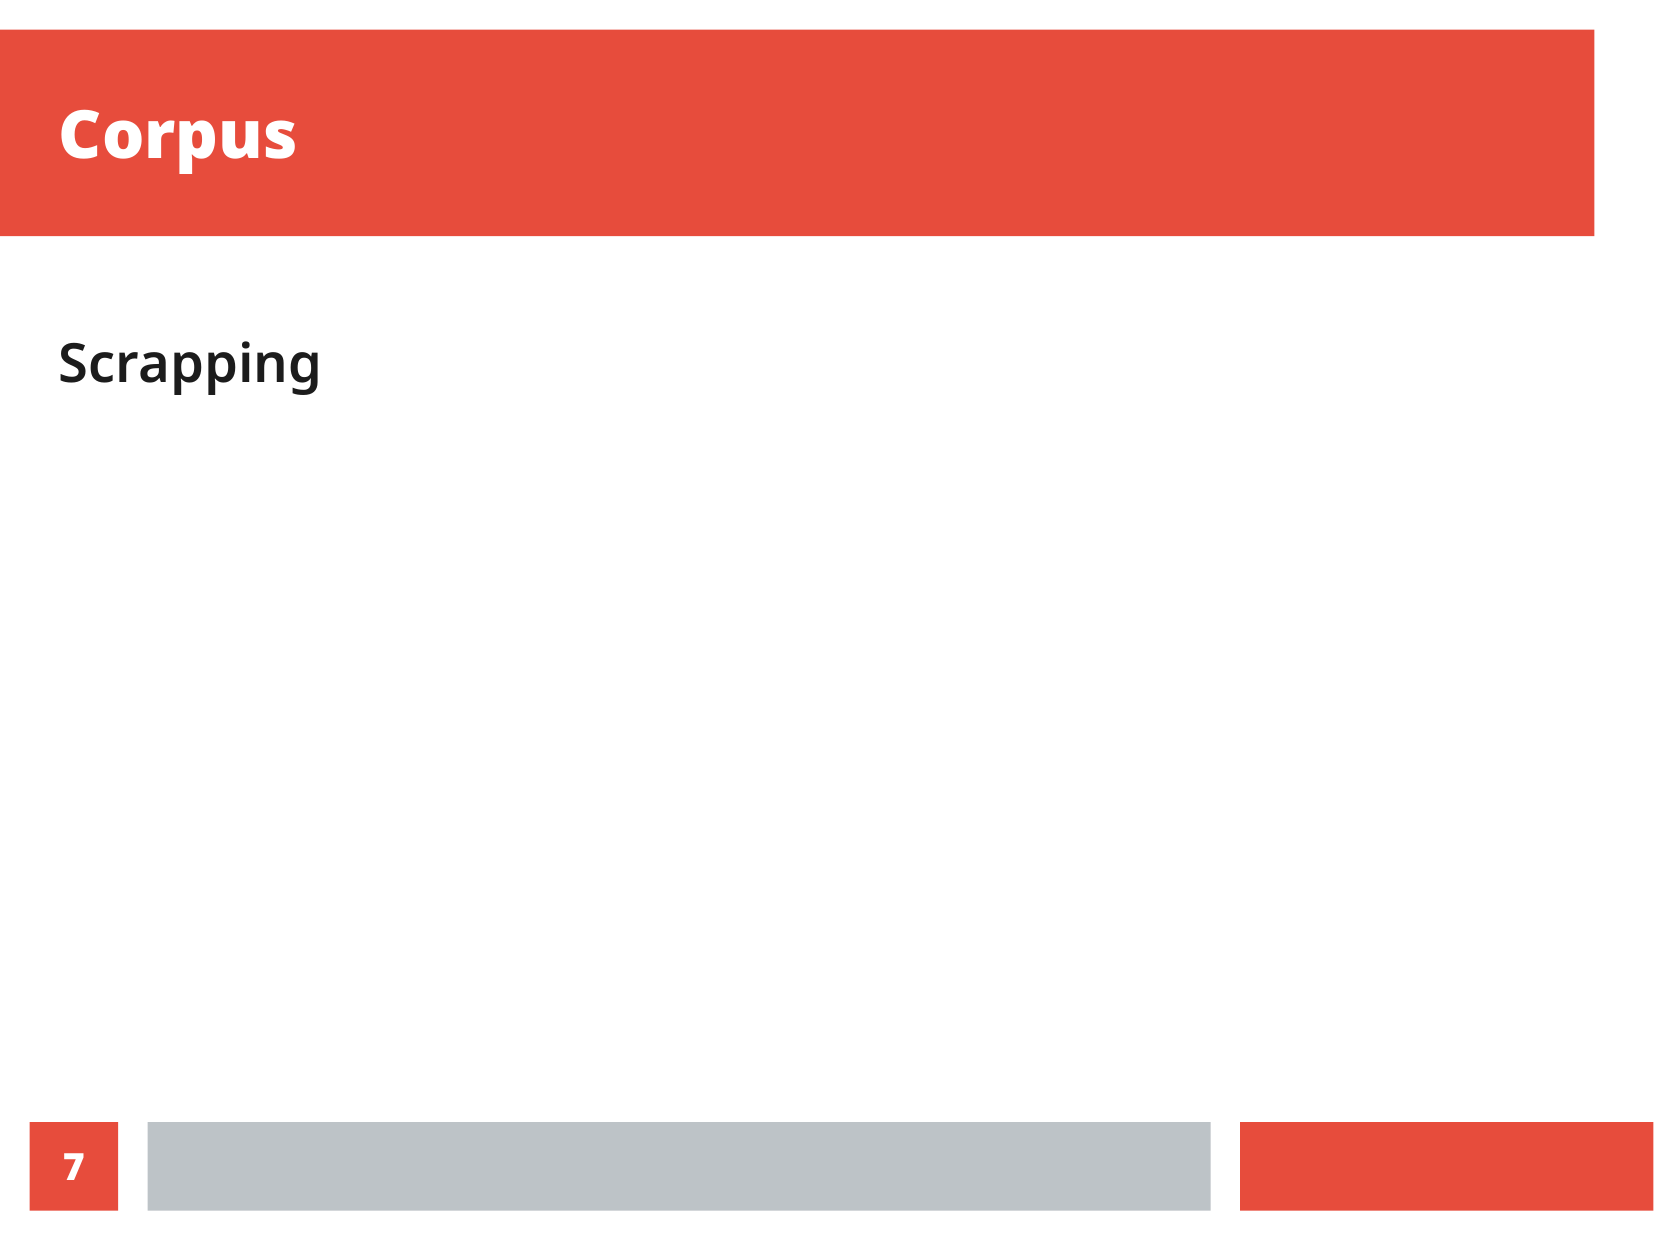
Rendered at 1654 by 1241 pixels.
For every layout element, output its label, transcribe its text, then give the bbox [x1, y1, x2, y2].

list Scrapping [59, 324, 1565, 1093]
title Corpus [59, 59, 1595, 207]
